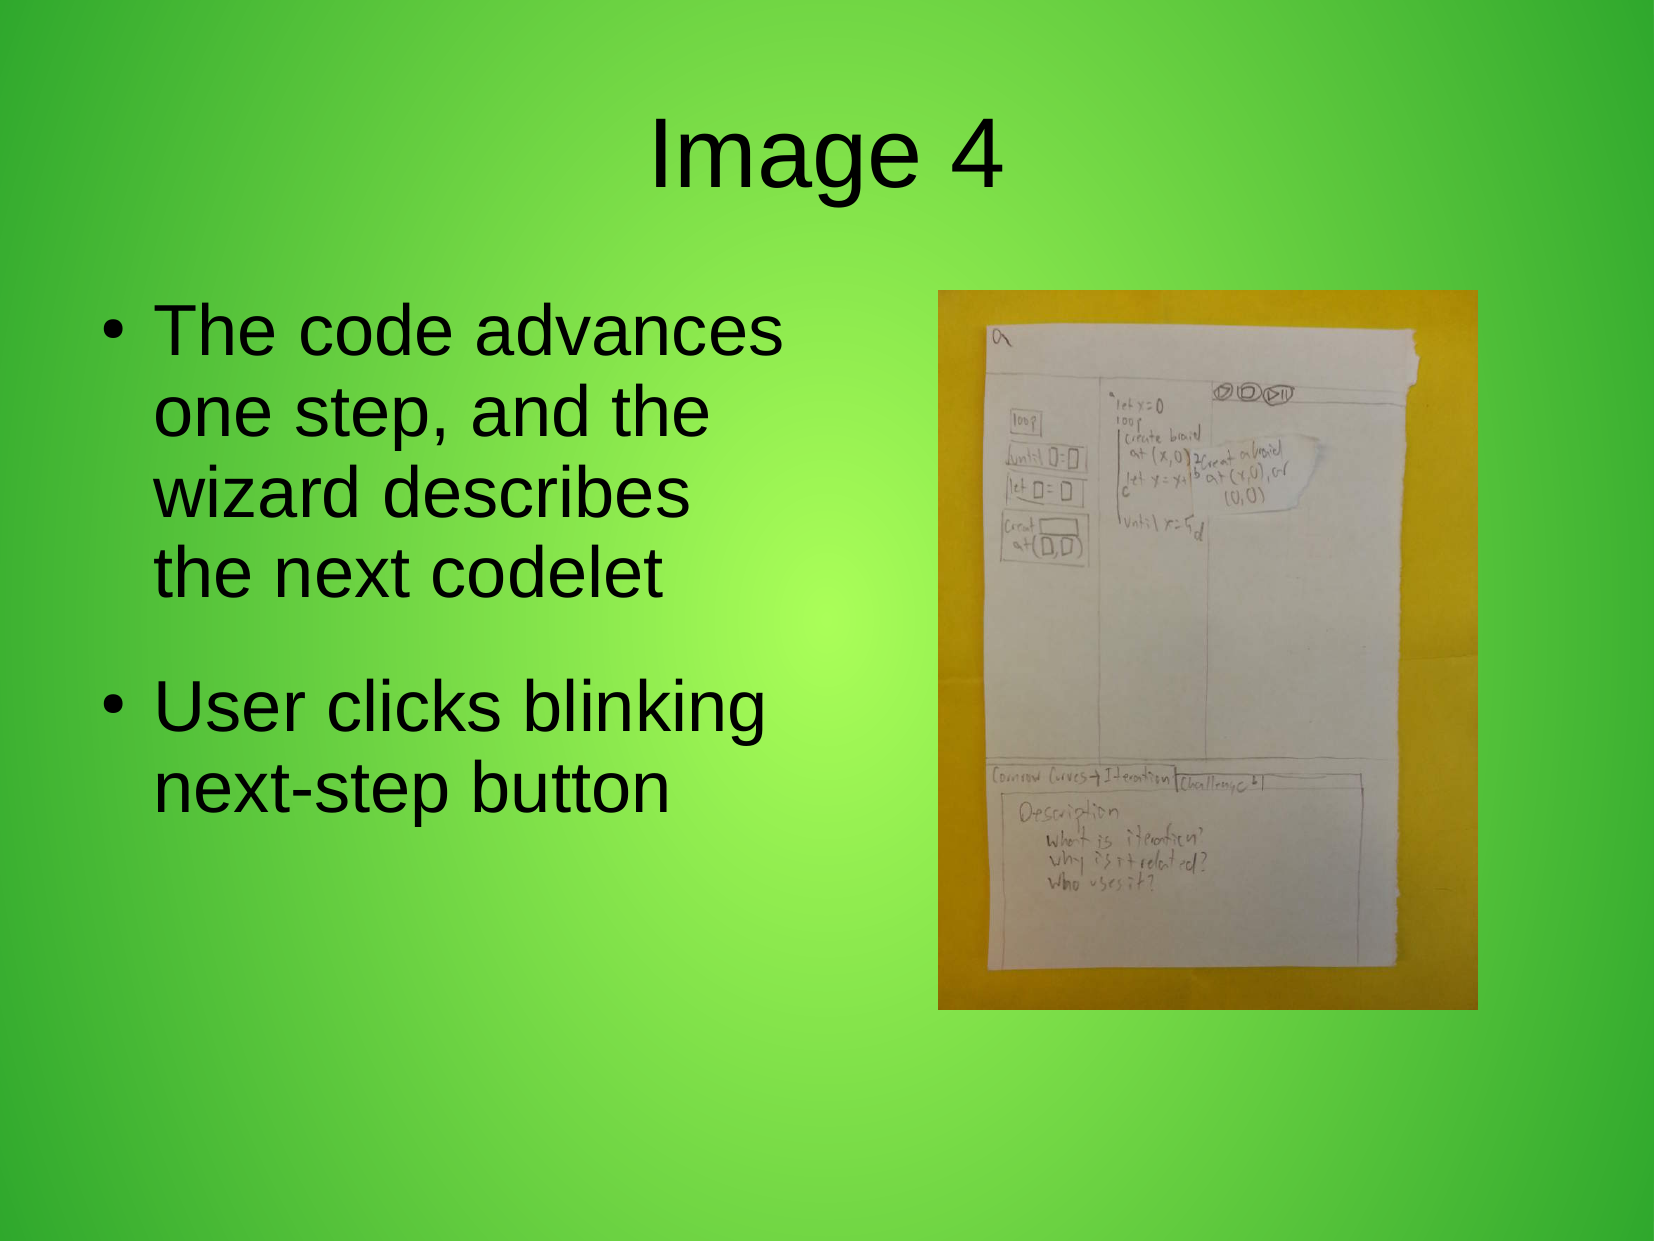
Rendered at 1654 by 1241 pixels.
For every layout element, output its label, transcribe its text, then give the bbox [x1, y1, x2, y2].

title Image 4 [82, 49, 1571, 257]
picture [938, 290, 1478, 1010]
list The code advances one step, and the wizard describes the next codelet [82, 290, 809, 634]
list User clicks blinking next-step button [82, 665, 809, 1009]
